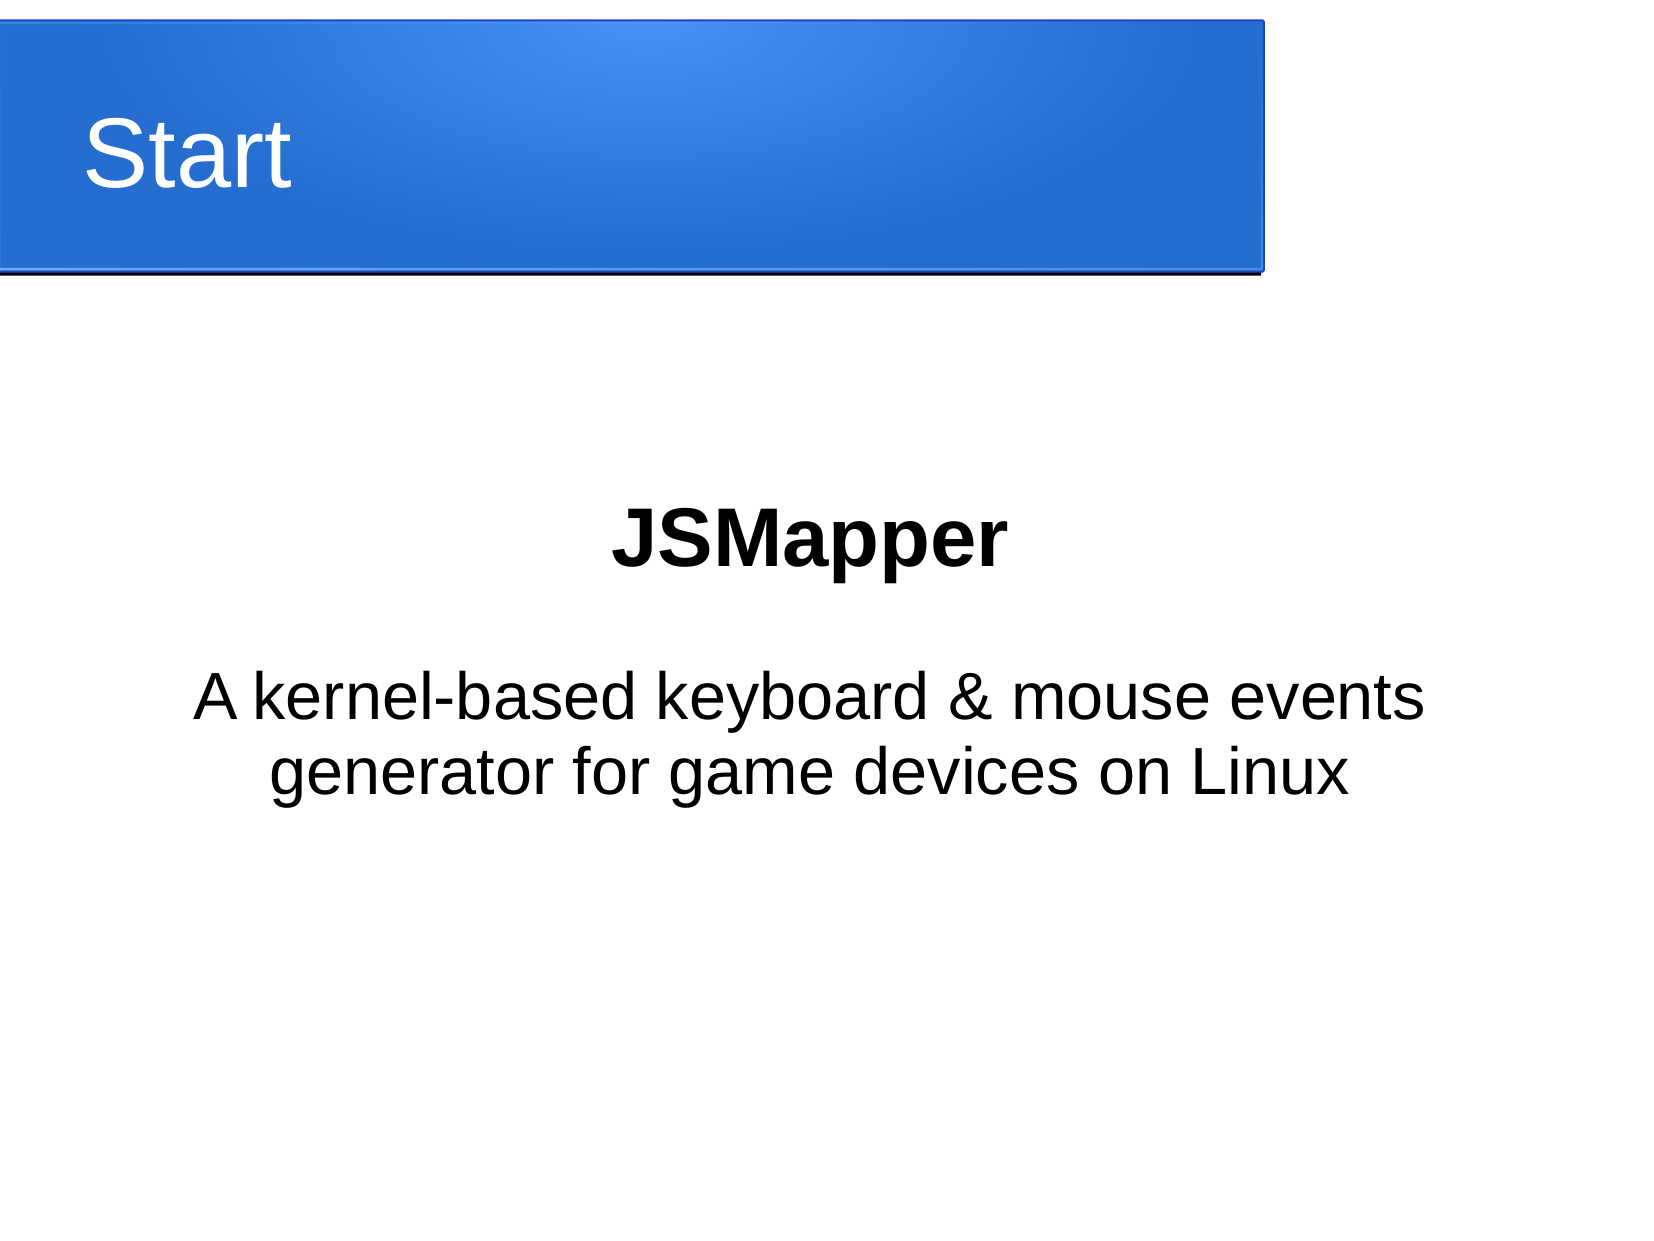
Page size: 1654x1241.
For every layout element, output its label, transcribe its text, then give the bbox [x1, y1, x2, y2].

title Start [82, 49, 1250, 257]
subtitle JSMapper A kernel-based keyboard & mouse events generator for game devices on Linux [82, 290, 1538, 1010]
